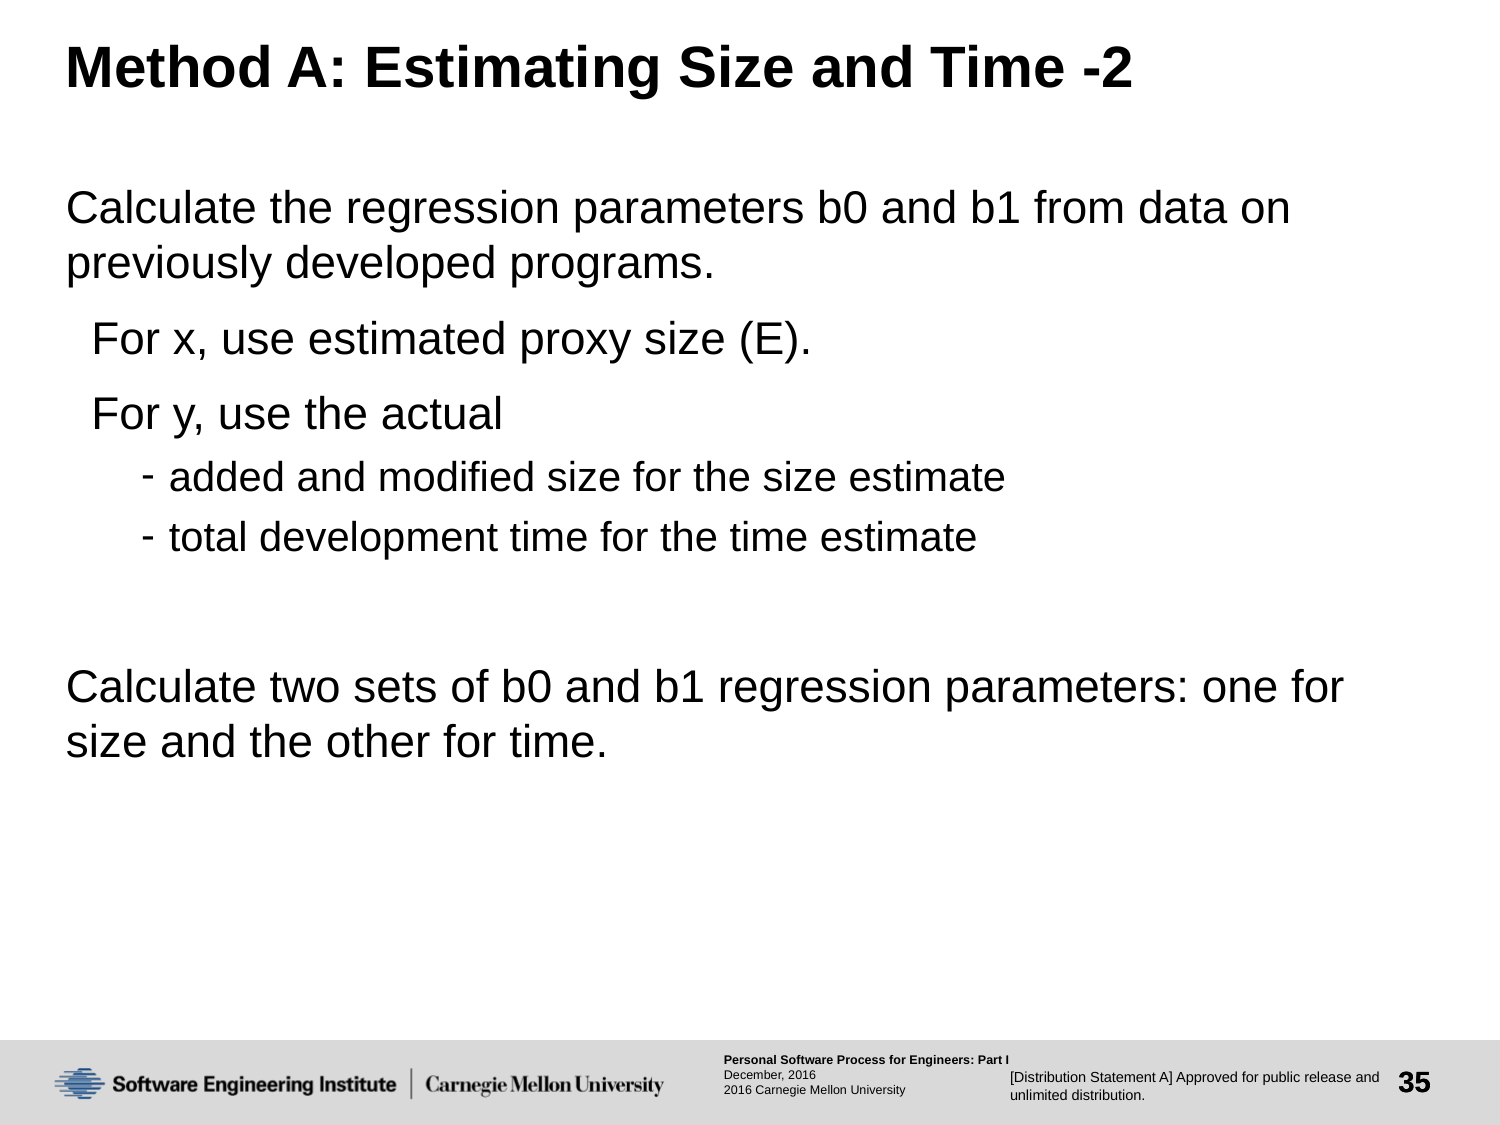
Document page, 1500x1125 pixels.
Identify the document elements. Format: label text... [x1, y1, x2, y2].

list Calculate the regression parameters b0 and b1 from data on previously developed programs. For x, use estimated proxy size (E). For y, use the actual added and modified size for the size estimate total development time for the time estimate Calculate two sets of b0 and b1 regression parameters: one for size and the other for time. [65, 177, 1431, 1000]
picture [46, 1061, 673, 1104]
title Method A: Estimating Size and Time -2 [65, 37, 1313, 148]
